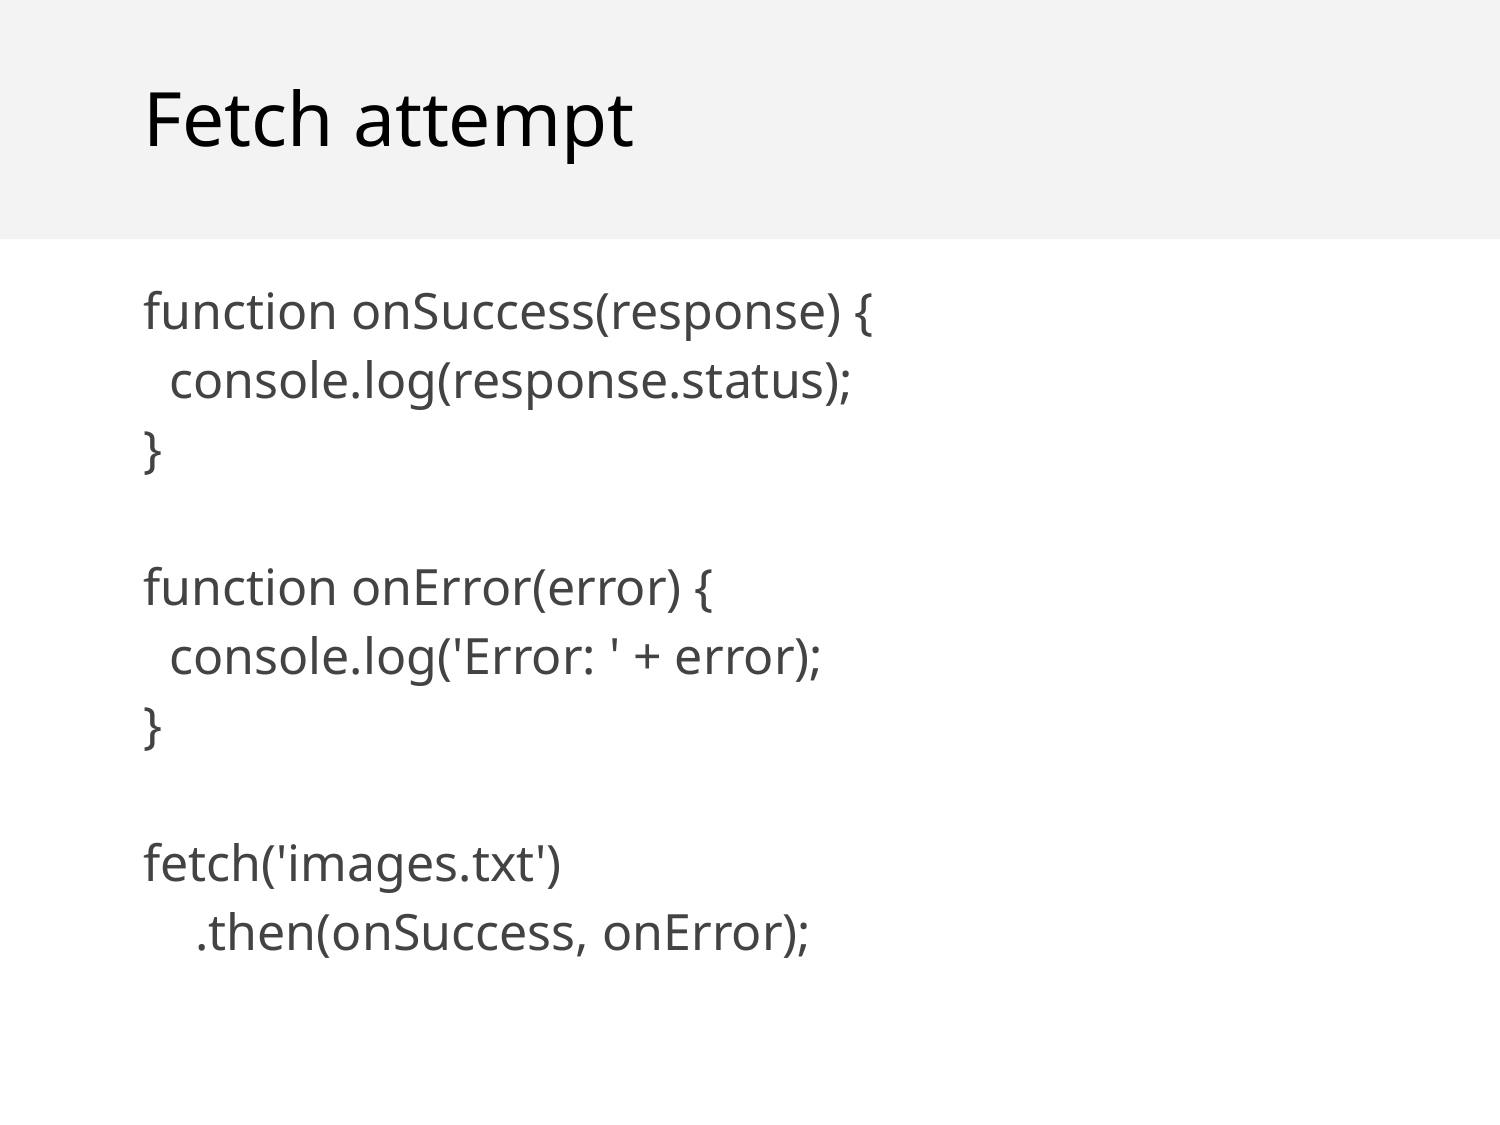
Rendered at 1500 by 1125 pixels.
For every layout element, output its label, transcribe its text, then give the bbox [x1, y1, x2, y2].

list function onSuccess(response) { console.log(response.status); } function onError(error) { console.log('Error: ' + error); } fetch('images.txt') .then(onSuccess, onError); [128, 255, 1372, 1004]
title Fetch attempt [128, 56, 1372, 183]
